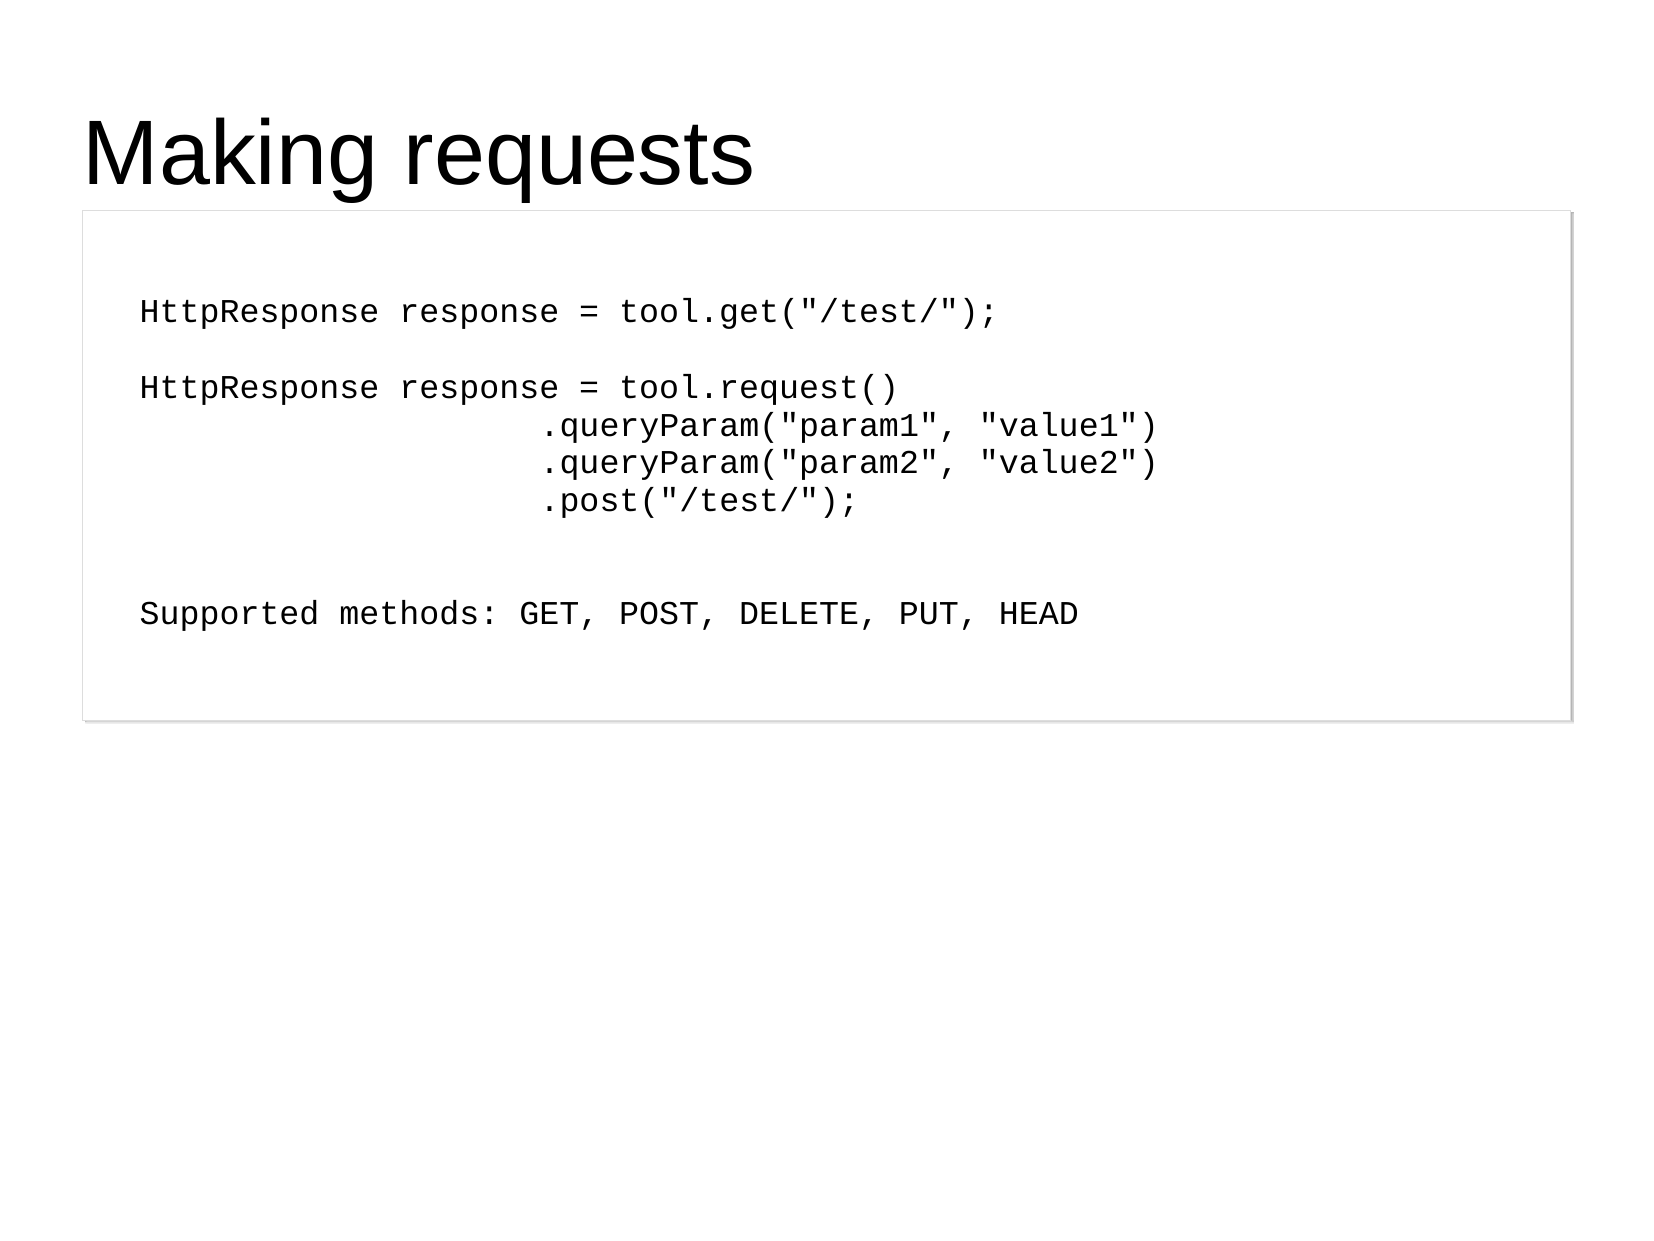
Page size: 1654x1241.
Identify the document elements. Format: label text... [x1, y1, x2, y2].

title Making requests [82, 49, 1571, 210]
subtitle HttpResponse response = tool.get("/test/"); HttpResponse response = tool.request() .queryParam("param1", "value1") .queryParam("param2", "value2") .post("/test/"); Supported methods: GET, POST, DELETE, PUT, HEAD [82, 210, 1571, 721]
